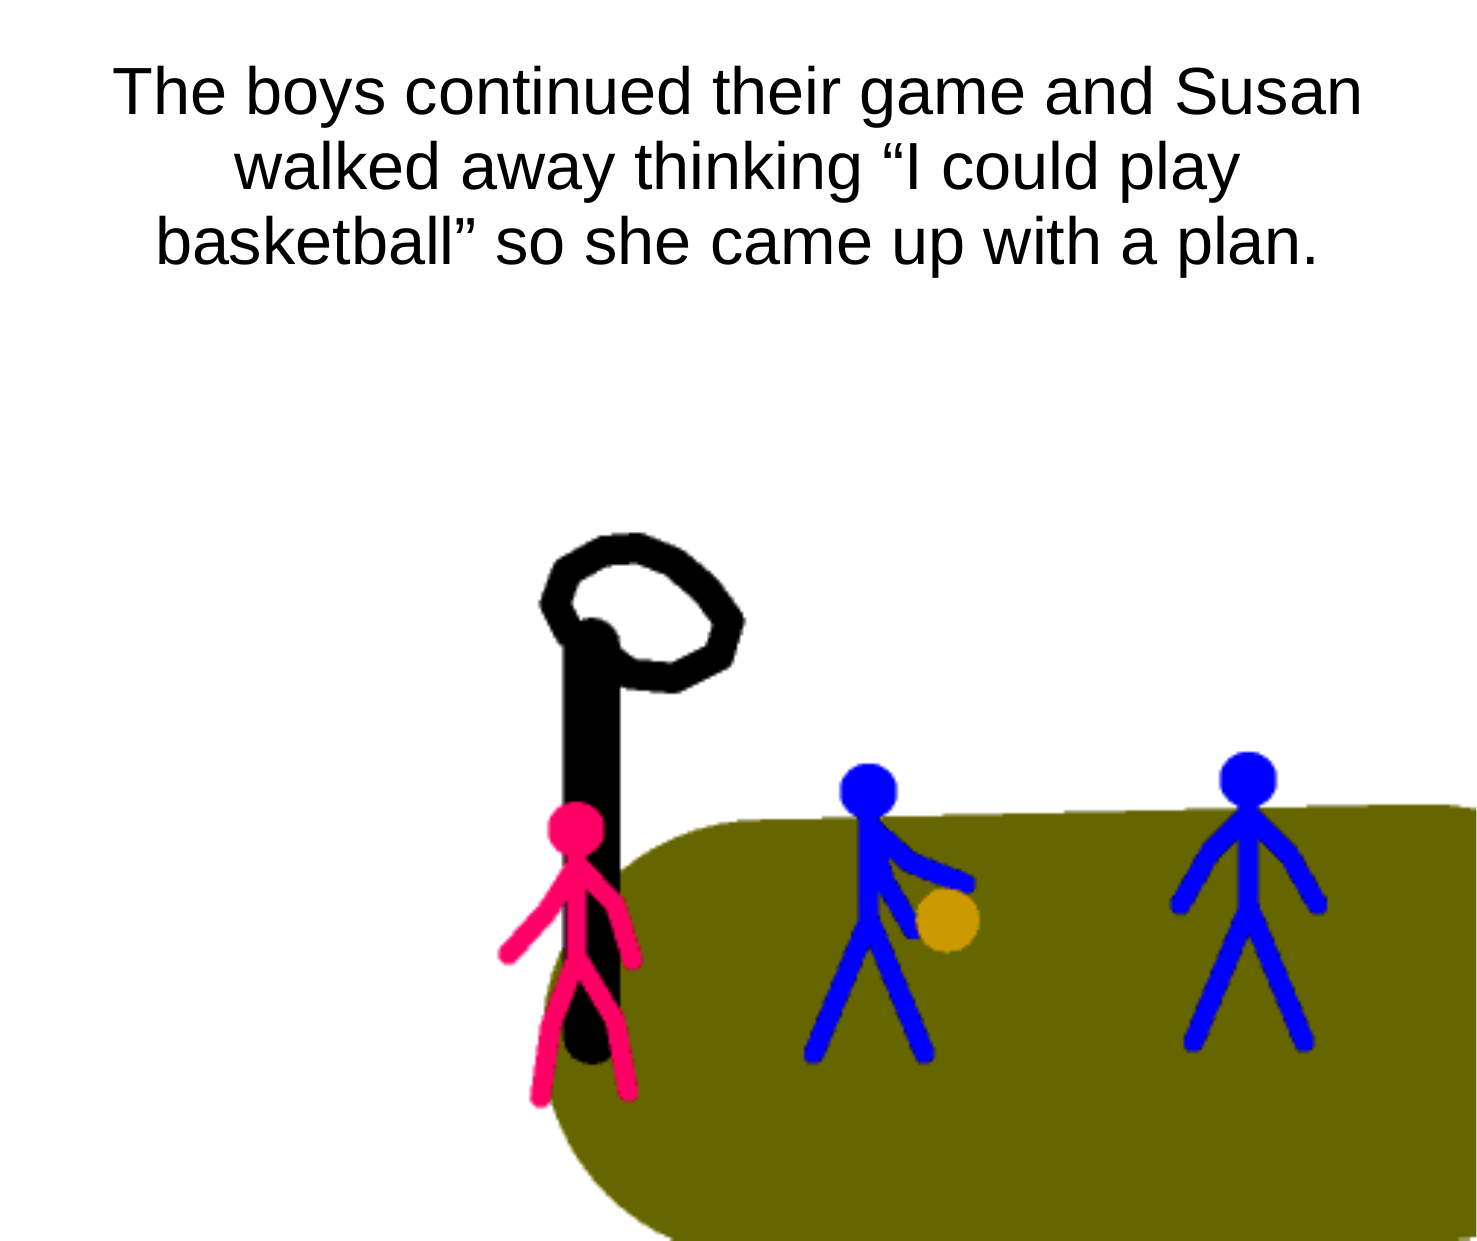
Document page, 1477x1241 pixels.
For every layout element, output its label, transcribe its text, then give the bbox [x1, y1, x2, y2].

picture [2, 0, 1477, 1241]
subtitle The boys continued their game and Susan walked away thinking “I could play basketball” so she came up with a plan. [73, 49, 1403, 284]
